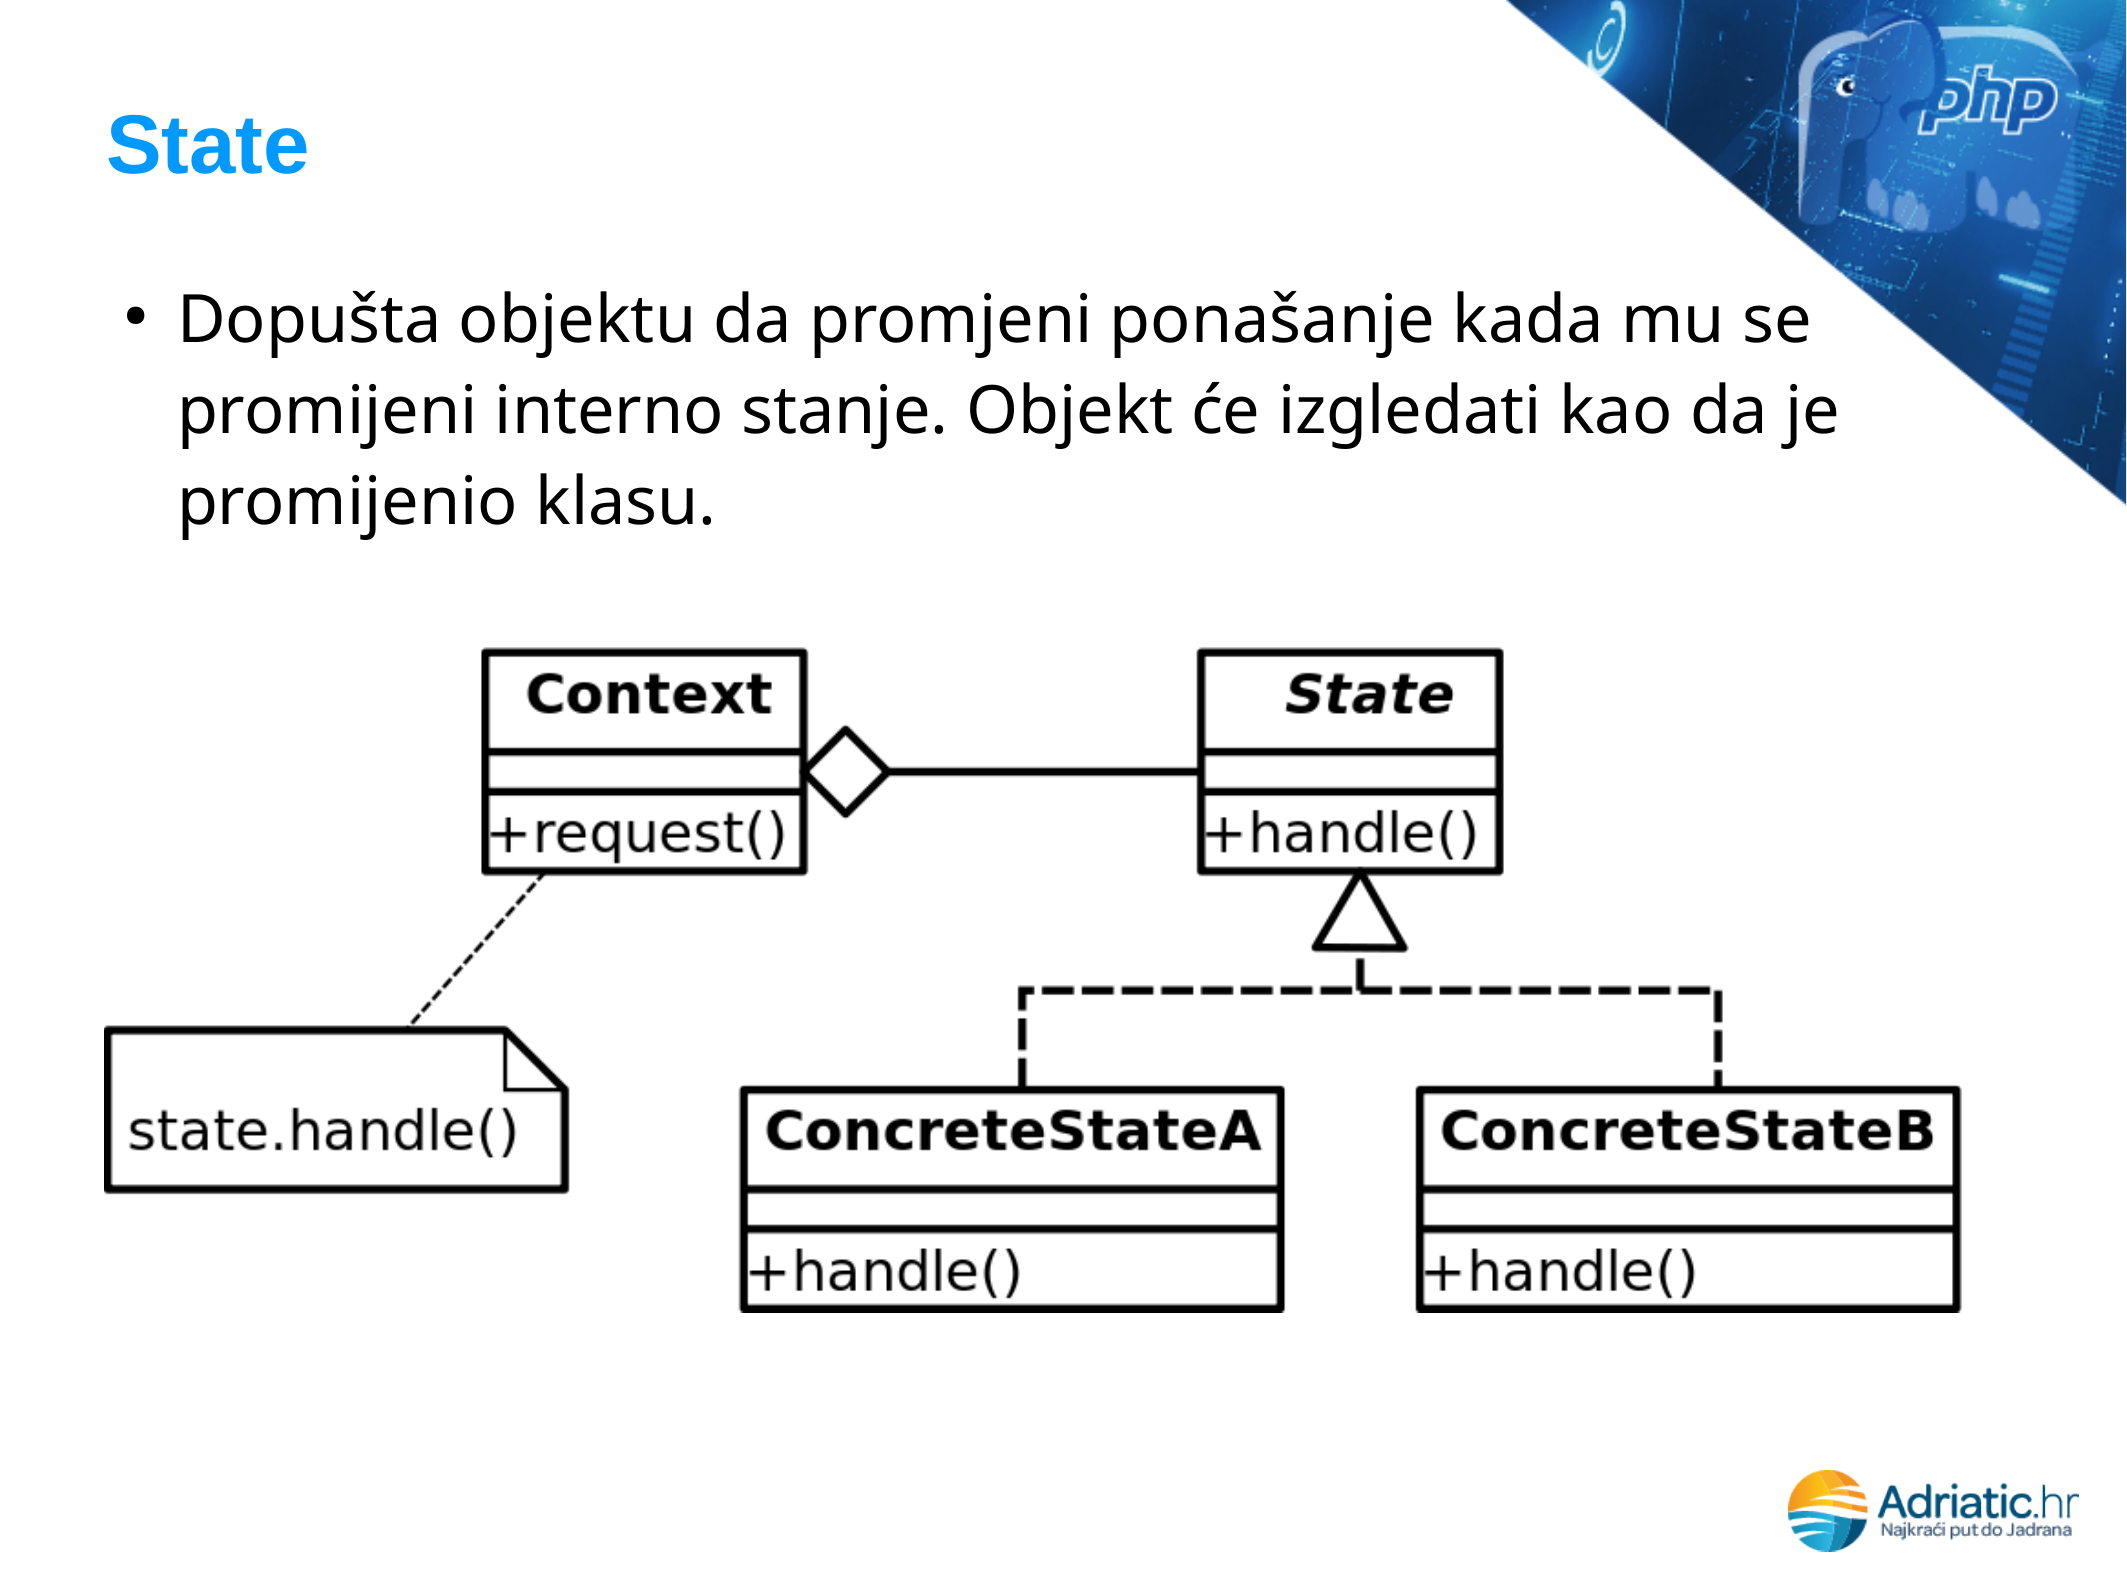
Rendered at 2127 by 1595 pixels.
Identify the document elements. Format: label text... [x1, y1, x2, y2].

title State [106, 70, 1630, 219]
picture [104, 637, 1973, 1313]
picture [1505, 0, 2127, 625]
picture [1788, 1470, 2079, 1552]
list Dopušta objektu da promjeni ponašanje kada mu se promijeni interno stanje. Objekt će izgledati kao da je promijenio klasu. [106, 271, 2008, 1453]
